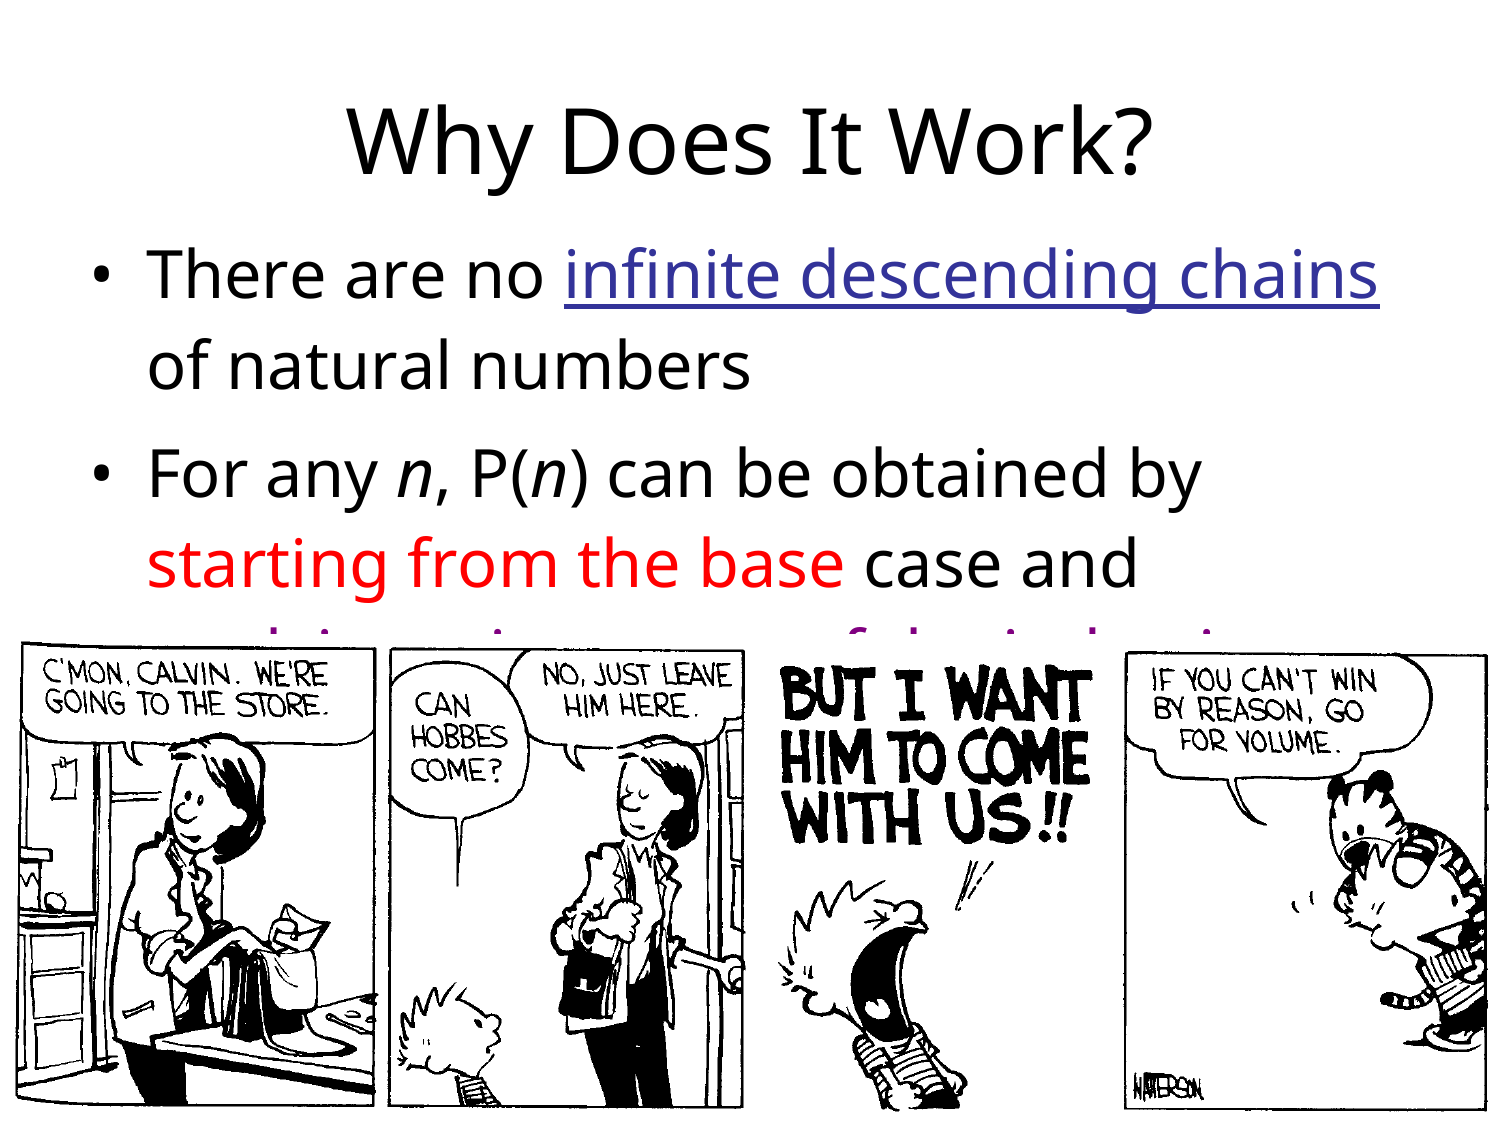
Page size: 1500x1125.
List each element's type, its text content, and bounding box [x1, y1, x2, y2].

list There are no infinite descending chains of natural numbers For any n, P(n) can be obtained by starting from the base case and applying n instances of the inductive step [75, 220, 1426, 634]
title Why Does It Work? [75, 45, 1426, 220]
picture [0, 634, 1500, 1125]
